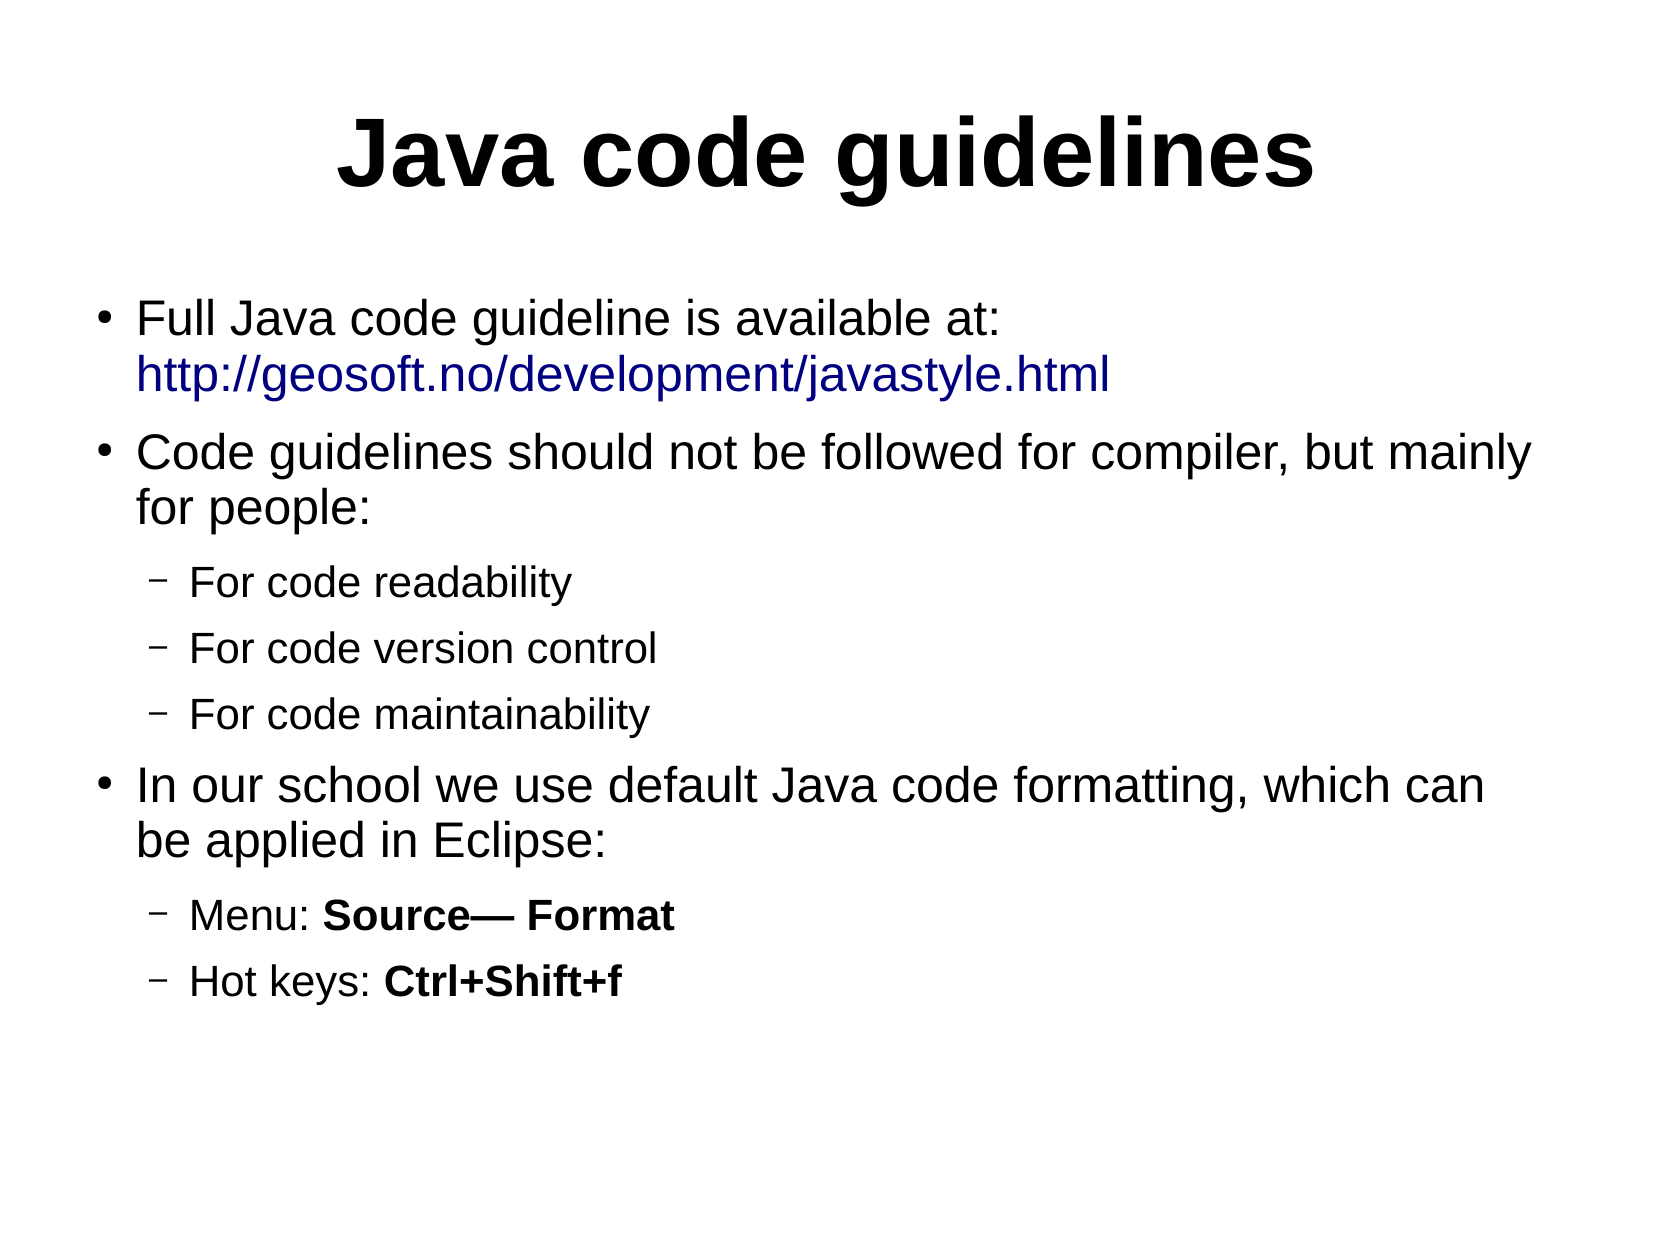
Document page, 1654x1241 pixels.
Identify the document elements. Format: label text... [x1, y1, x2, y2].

list Full Java code guideline is available at: http://geosoft.no/development/javastyle.html Code guidelines should not be followed for compiler, but mainly for people: For code readability For code version control For code maintainability In our school we use default Java code formatting, which can be applied in Eclipse: Menu: Source— Format Hot keys: Ctrl+Shift+f [82, 290, 1538, 1010]
title Java code guidelines [82, 49, 1571, 257]
